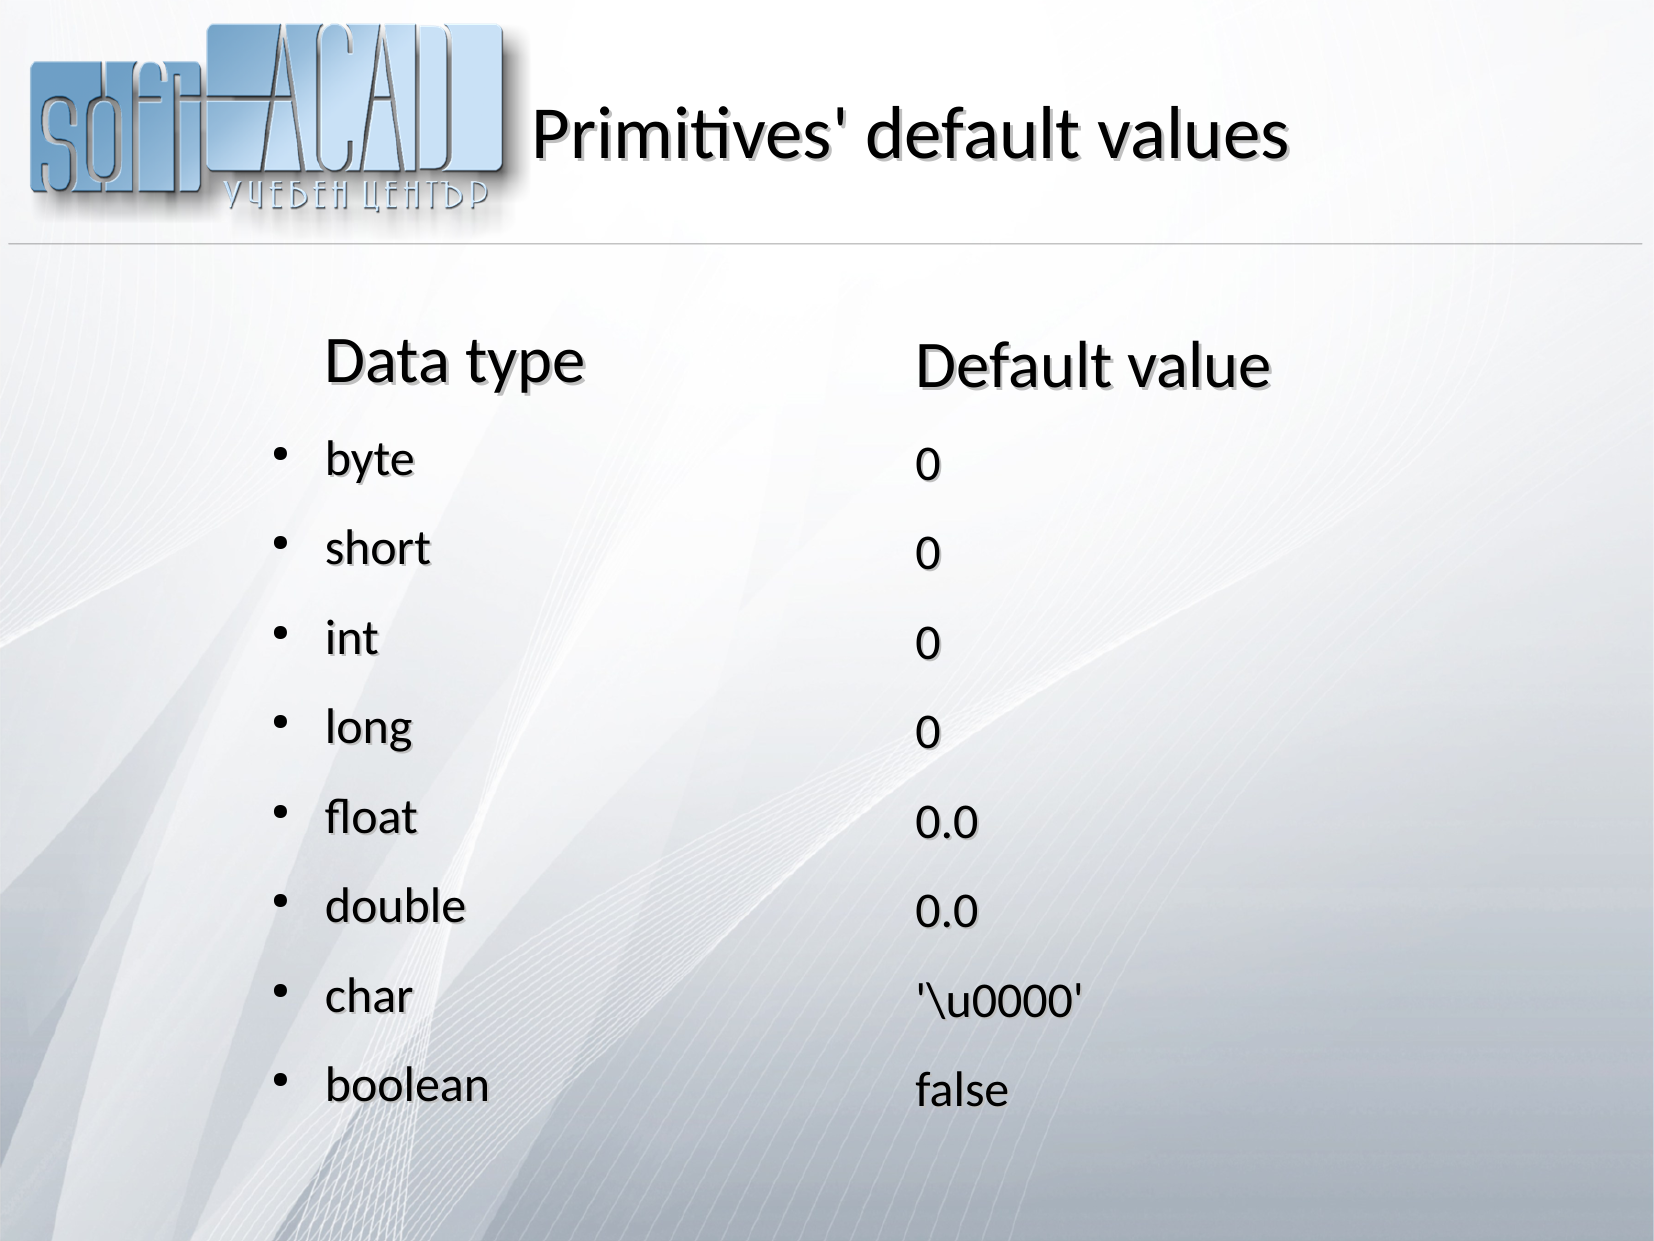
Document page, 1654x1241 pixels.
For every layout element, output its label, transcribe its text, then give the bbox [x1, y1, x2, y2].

list Data type byte short int long float double char boolean [236, 315, 774, 1135]
title Primitives' default values [531, 0, 1571, 257]
list Default value 0 0 0 0 0.0 0.0 '\u0000' false [826, 320, 1365, 1217]
